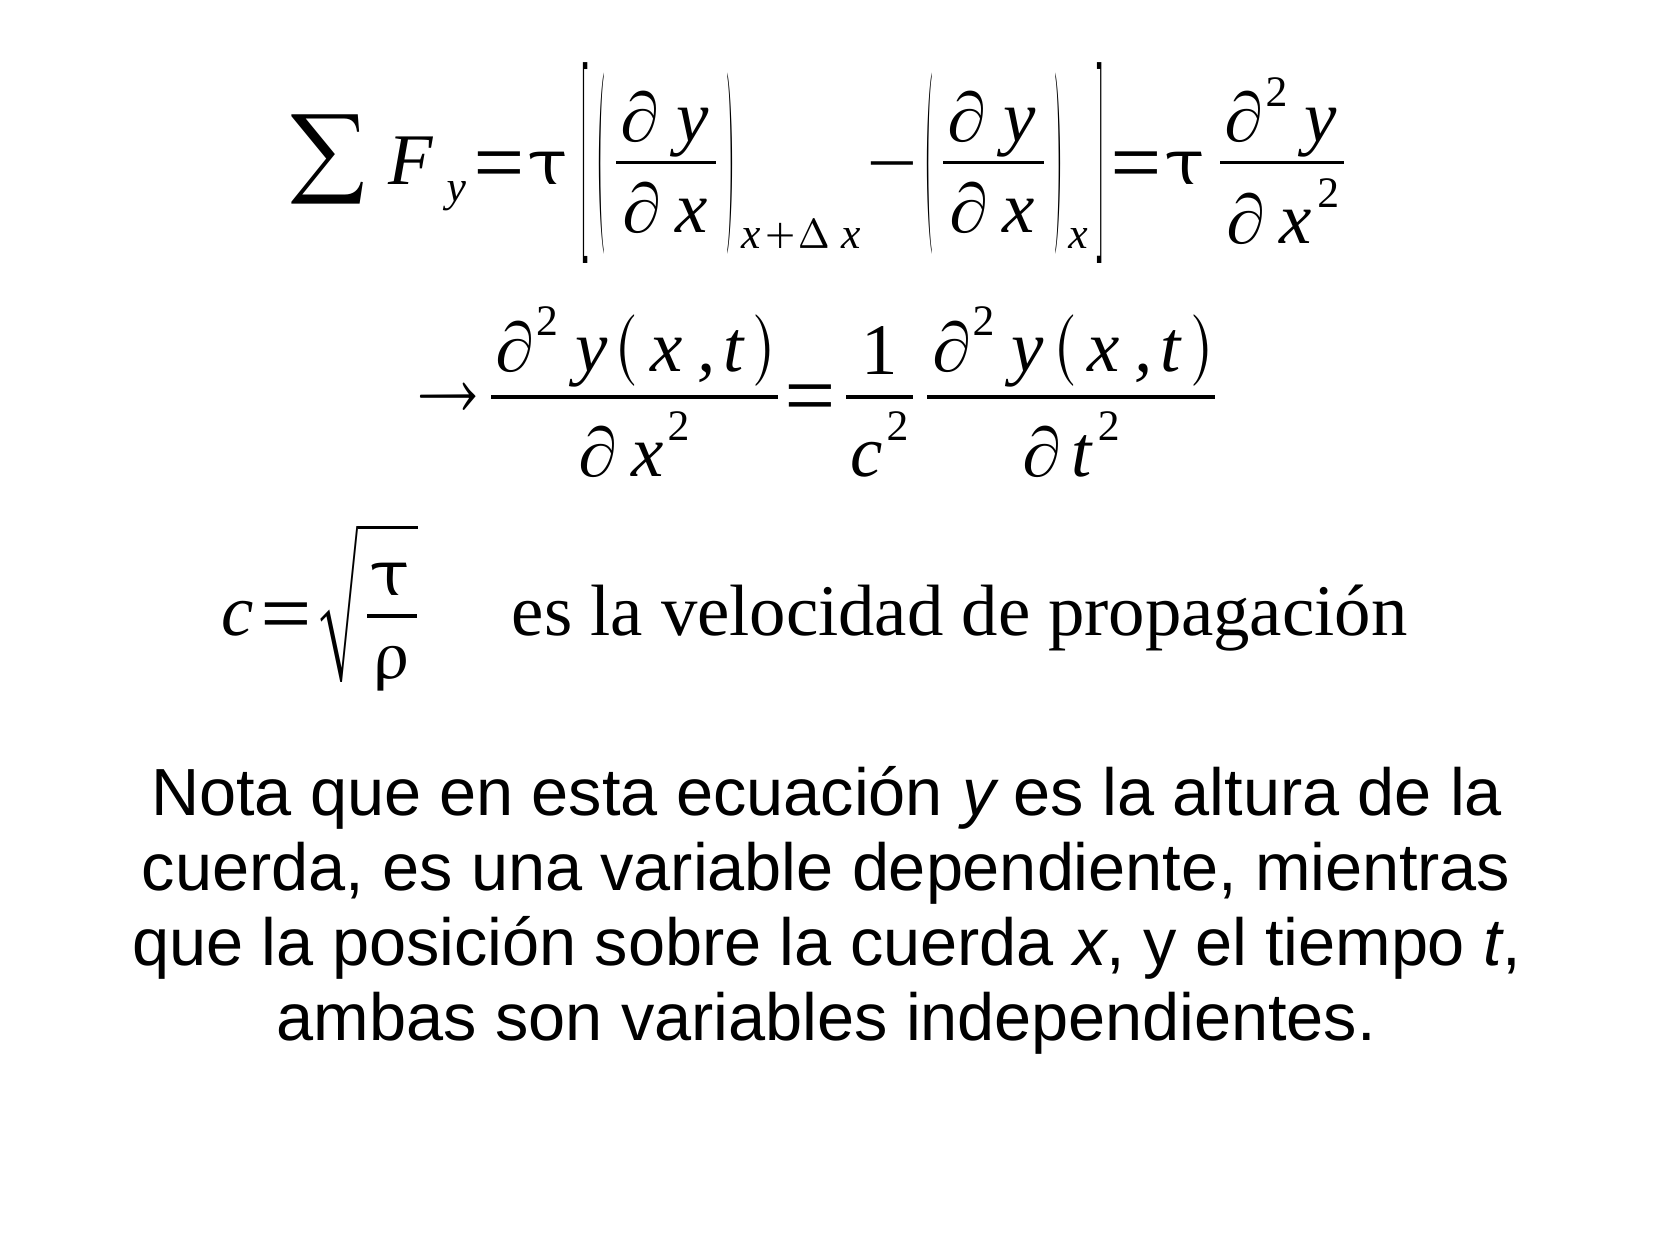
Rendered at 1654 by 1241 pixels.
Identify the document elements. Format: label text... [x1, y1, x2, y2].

chart [213, 59, 1418, 694]
subtitle Nota que en esta ecuación y es la altura de la cuerda, es una variable dependiente, mientras que la posición sobre la cuerda x, y el tiempo t, ambas son variables independientes. [82, 708, 1571, 1102]
